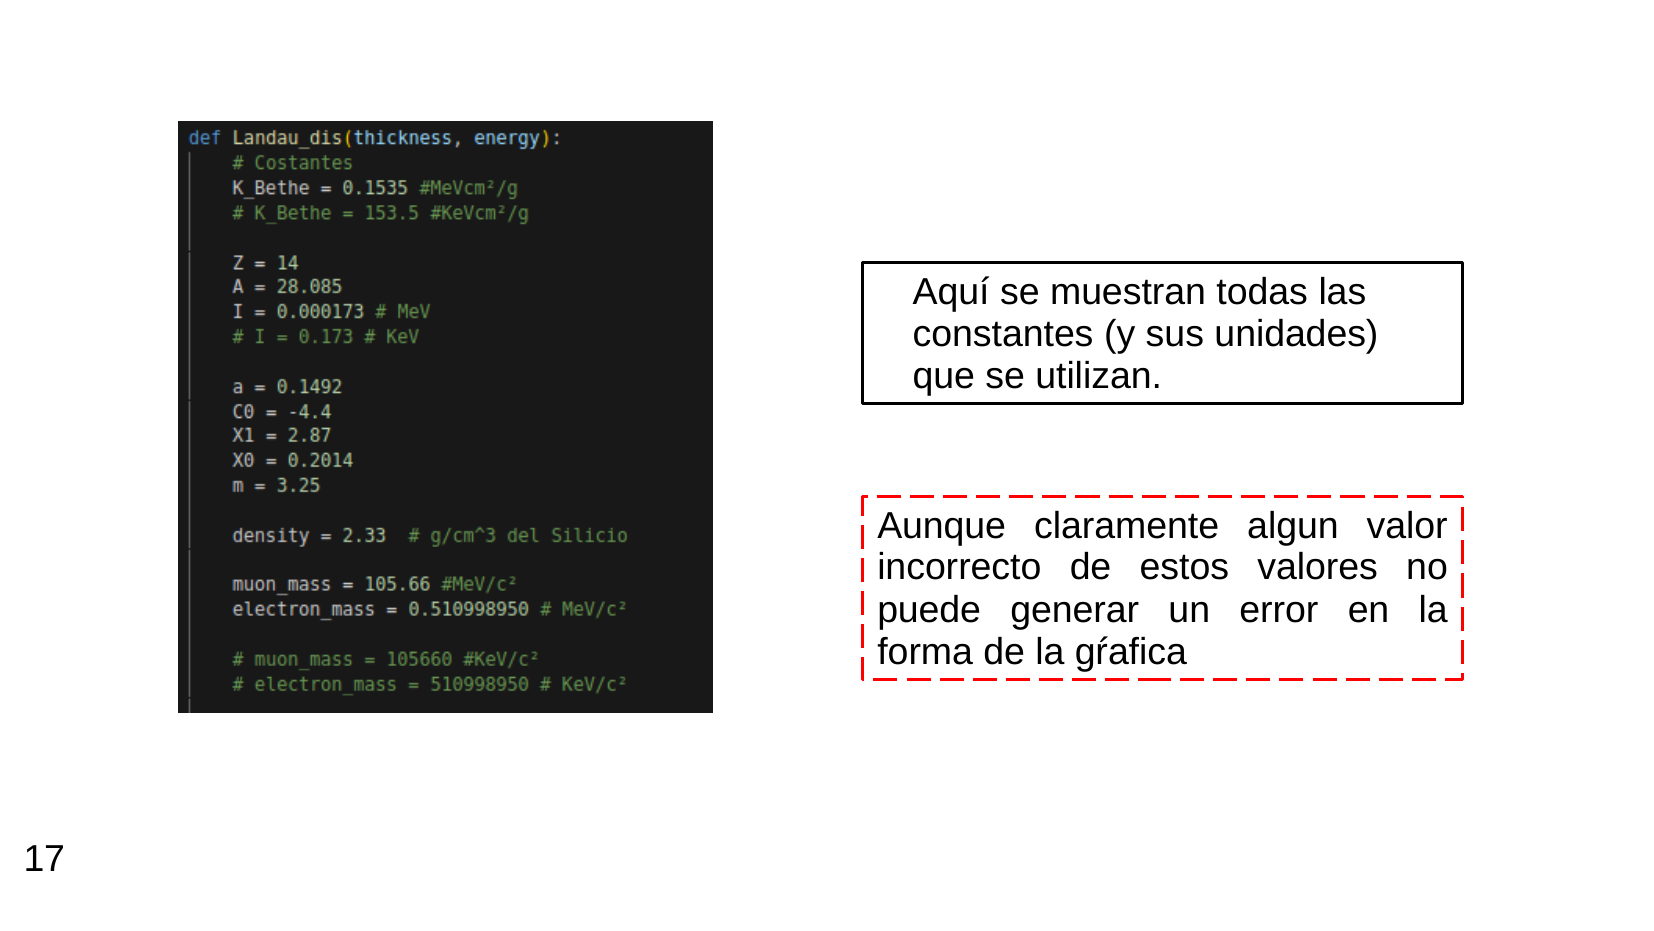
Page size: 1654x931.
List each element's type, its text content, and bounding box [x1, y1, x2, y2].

text_box Aunque claramente algun valor incorrecto de estos valores no puede generar un error en la forma de la gŕafica [862, 496, 1463, 680]
text_box <number> [8, 829, 638, 901]
picture [178, 121, 713, 713]
text_box Aquí se muestran todas las constantes (y sus unidades) que se utilizan. [862, 262, 1463, 404]
